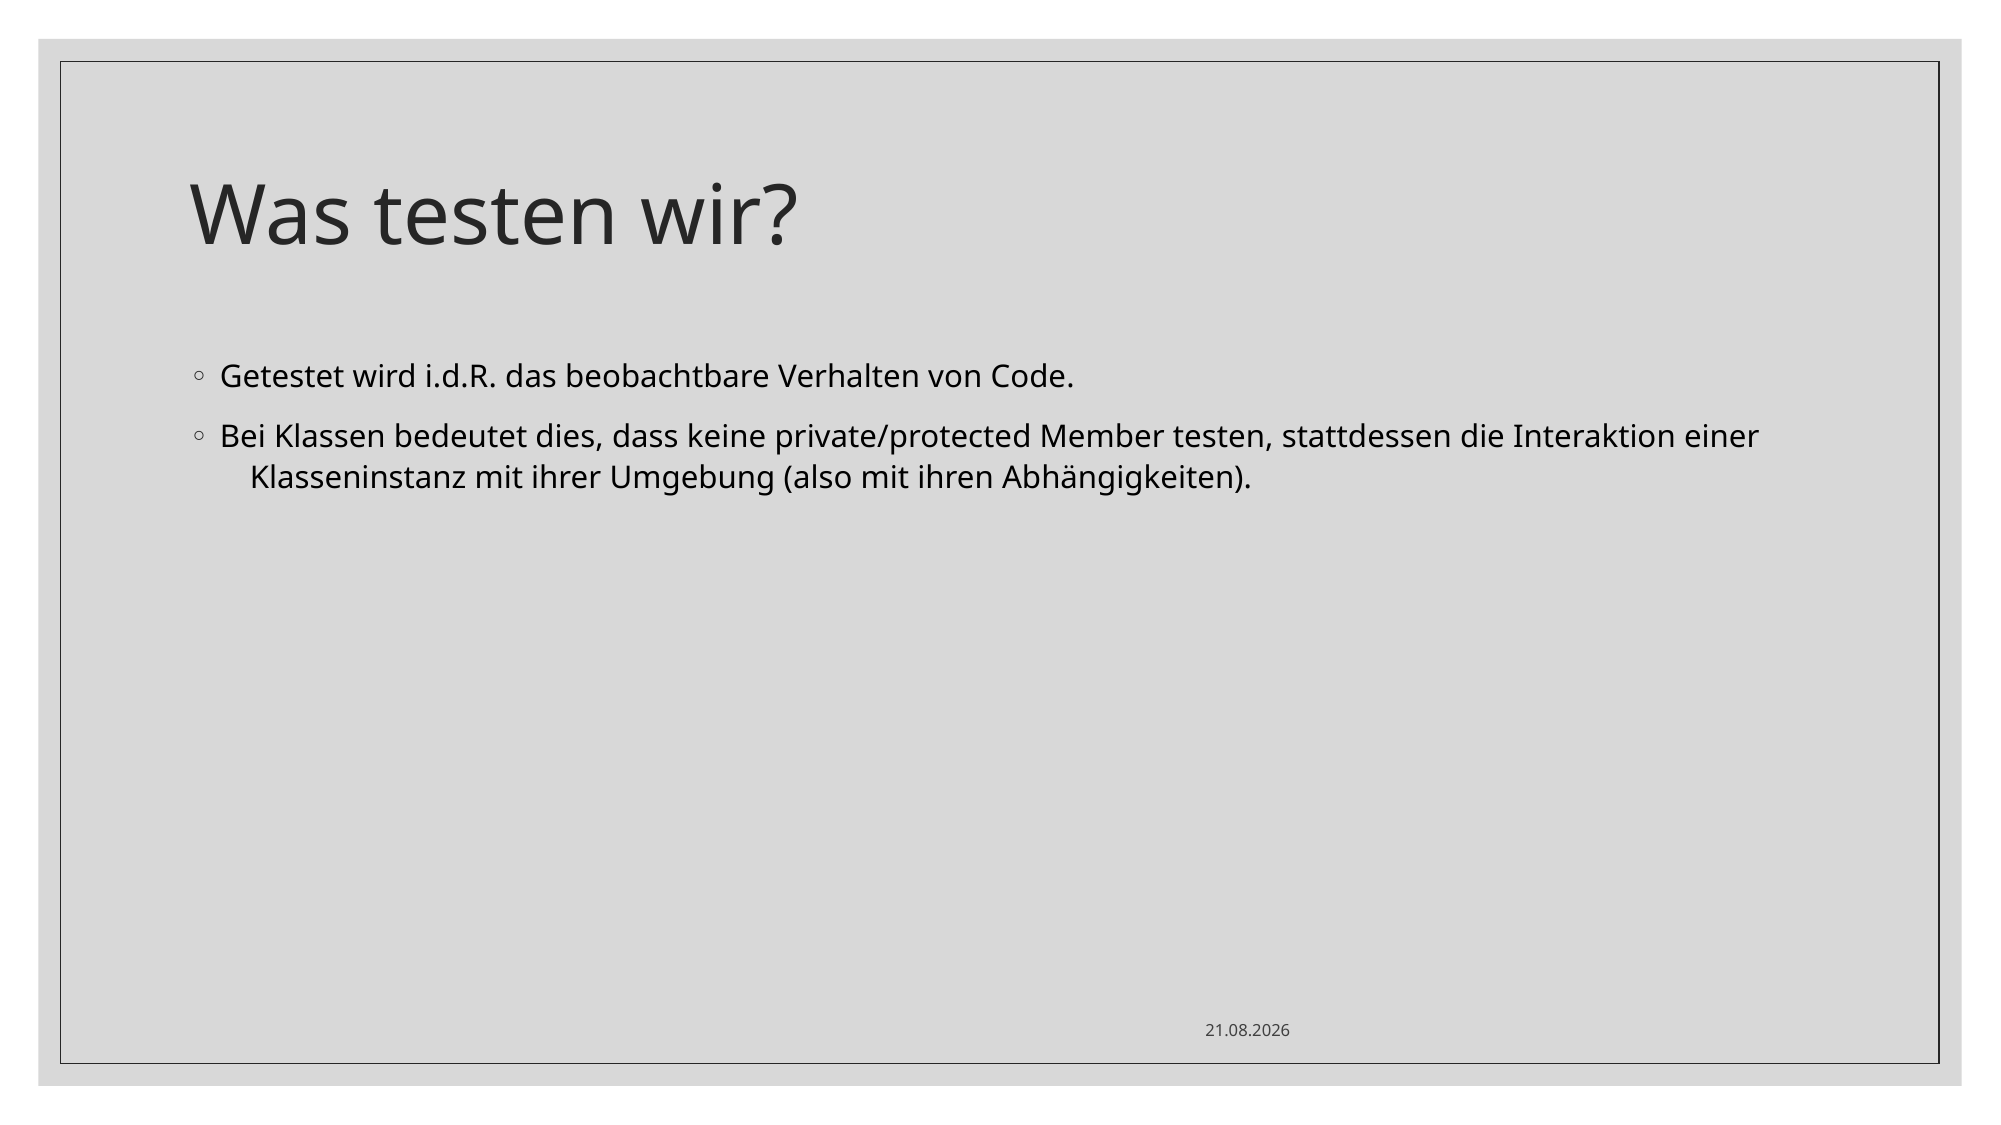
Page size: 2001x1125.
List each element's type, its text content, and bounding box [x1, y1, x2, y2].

title Was testen wir? [174, 105, 1825, 331]
text_box 19.02.2020 [1190, 990, 1666, 1051]
list Getestet wird i.d.R. das beobachtbare Verhalten von Code. Bei Klassen bedeutet dies, dass keine private/protected Member testen, stattdessen die Interaktion einer Klasseninstanz mit ihrer Umgebung (also mit ihren Abhängigkeiten). [174, 345, 1825, 977]
